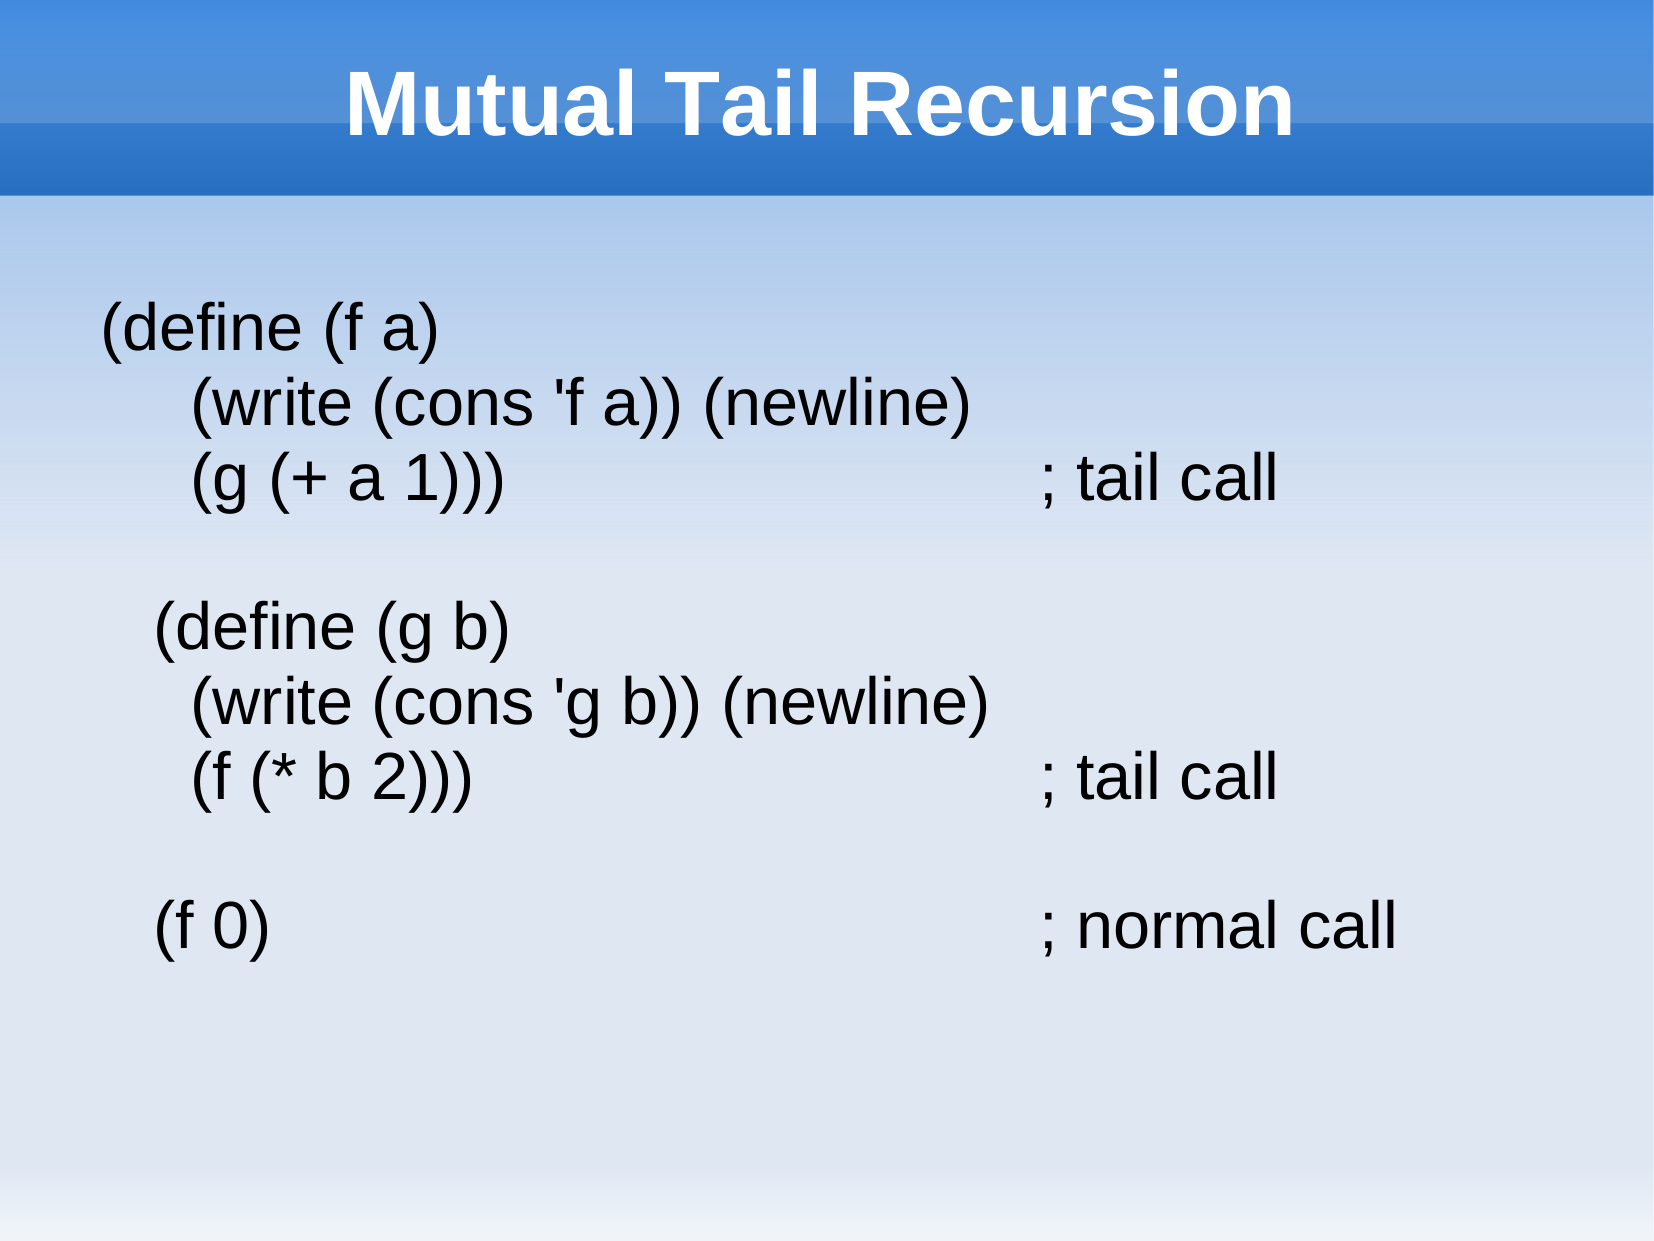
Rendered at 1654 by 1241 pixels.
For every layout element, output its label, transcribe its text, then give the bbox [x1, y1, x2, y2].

picture [0, 0, 1654, 1241]
list (define (f a) (write (cons 'f a)) (newline) (g (+ a 1))) ; tail call (define (g b) (write (cons 'g b)) (newline) (f (* b 2))) ; tail call (f 0) ; normal call [82, 290, 1571, 1094]
title Mutual Tail Recursion [76, 7, 1565, 200]
